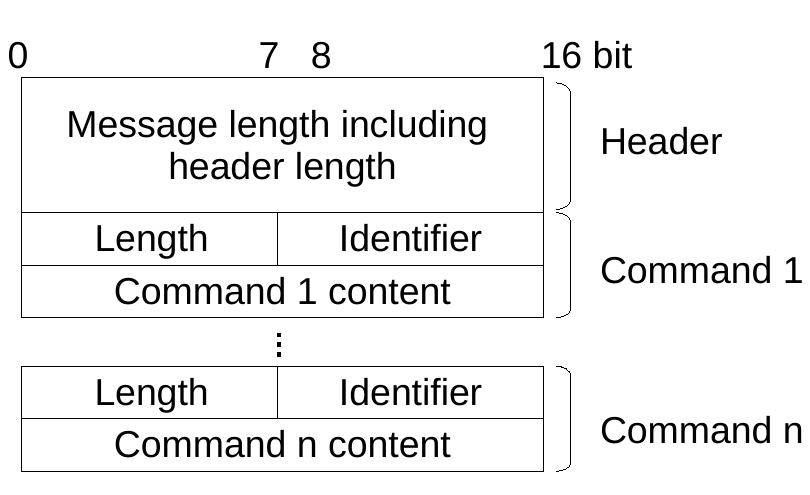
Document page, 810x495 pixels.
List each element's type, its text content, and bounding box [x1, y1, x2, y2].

text_box Header [585, 112, 810, 212]
text_box Length [21, 366, 277, 419]
text_box Identifier [277, 366, 544, 419]
text_box Command 1 [585, 242, 810, 342]
text_box Command 1 content [21, 266, 544, 318]
text_box Command n [585, 402, 810, 495]
text_box Identifier [277, 212, 544, 266]
text_box Length [21, 212, 277, 266]
text_box Command n content [21, 419, 544, 472]
text_box 0 7 8 16 bit [0, 26, 730, 210]
